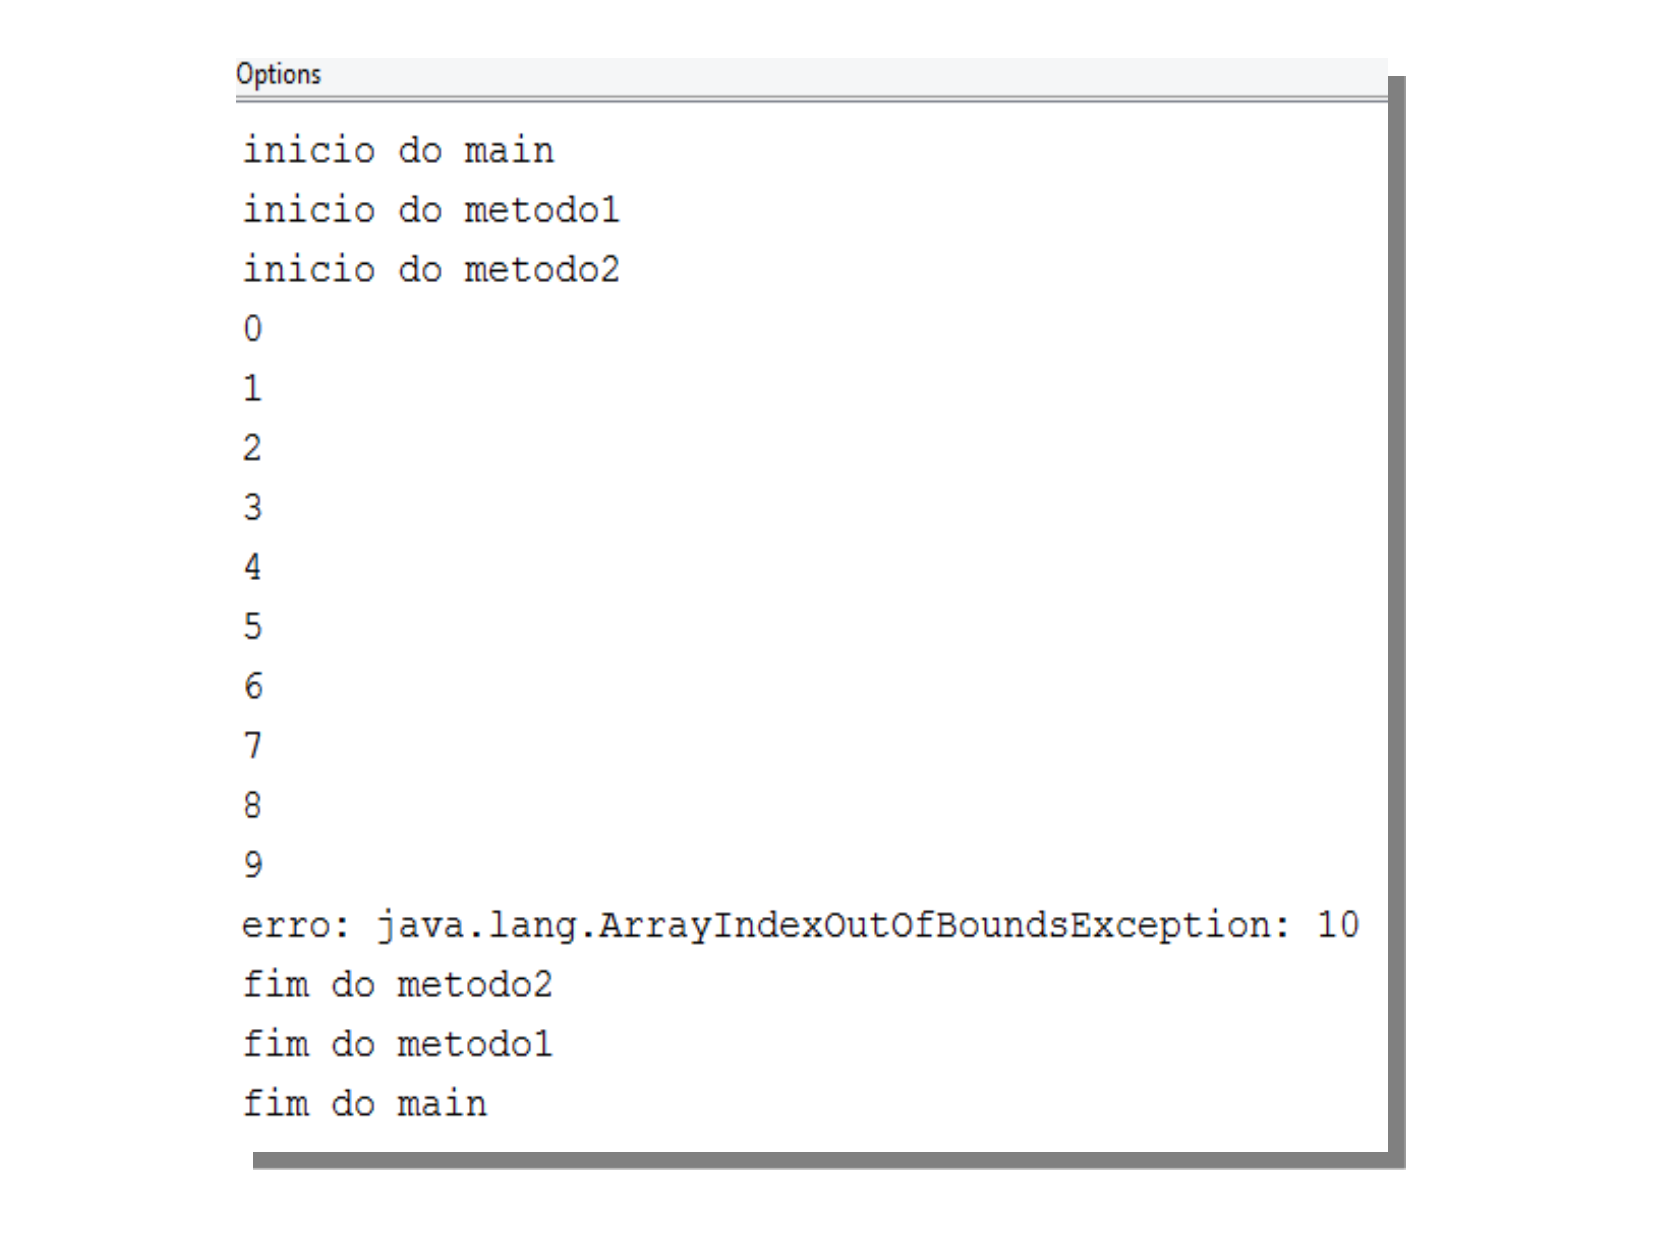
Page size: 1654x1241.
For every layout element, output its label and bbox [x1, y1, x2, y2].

picture [236, 58, 1388, 1152]
